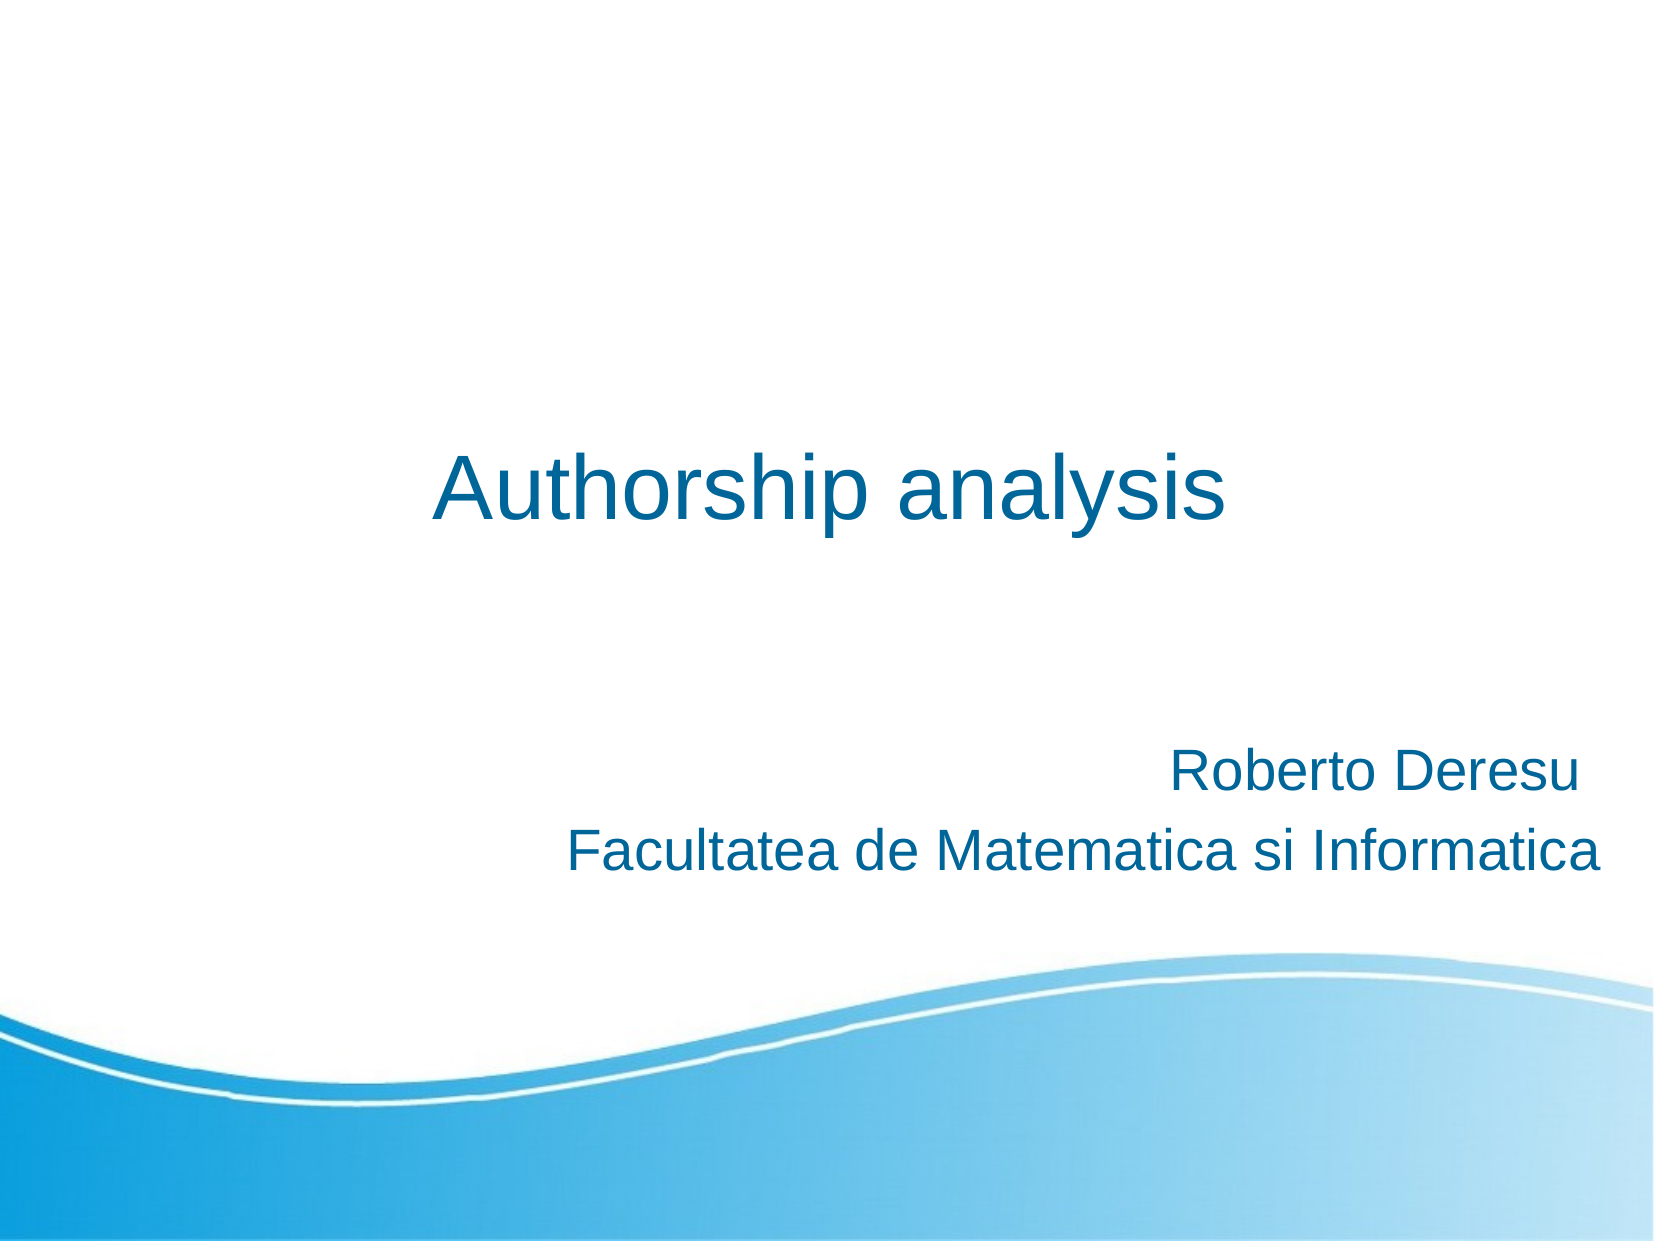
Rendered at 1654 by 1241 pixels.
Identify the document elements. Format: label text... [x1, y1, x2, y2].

title Authorship analysis [86, 384, 1576, 592]
picture [0, 952, 1654, 1241]
text_box Roberto Deresu [1155, 730, 1621, 811]
text_box Facultatea de Matematica si Informatica [551, 810, 1636, 900]
